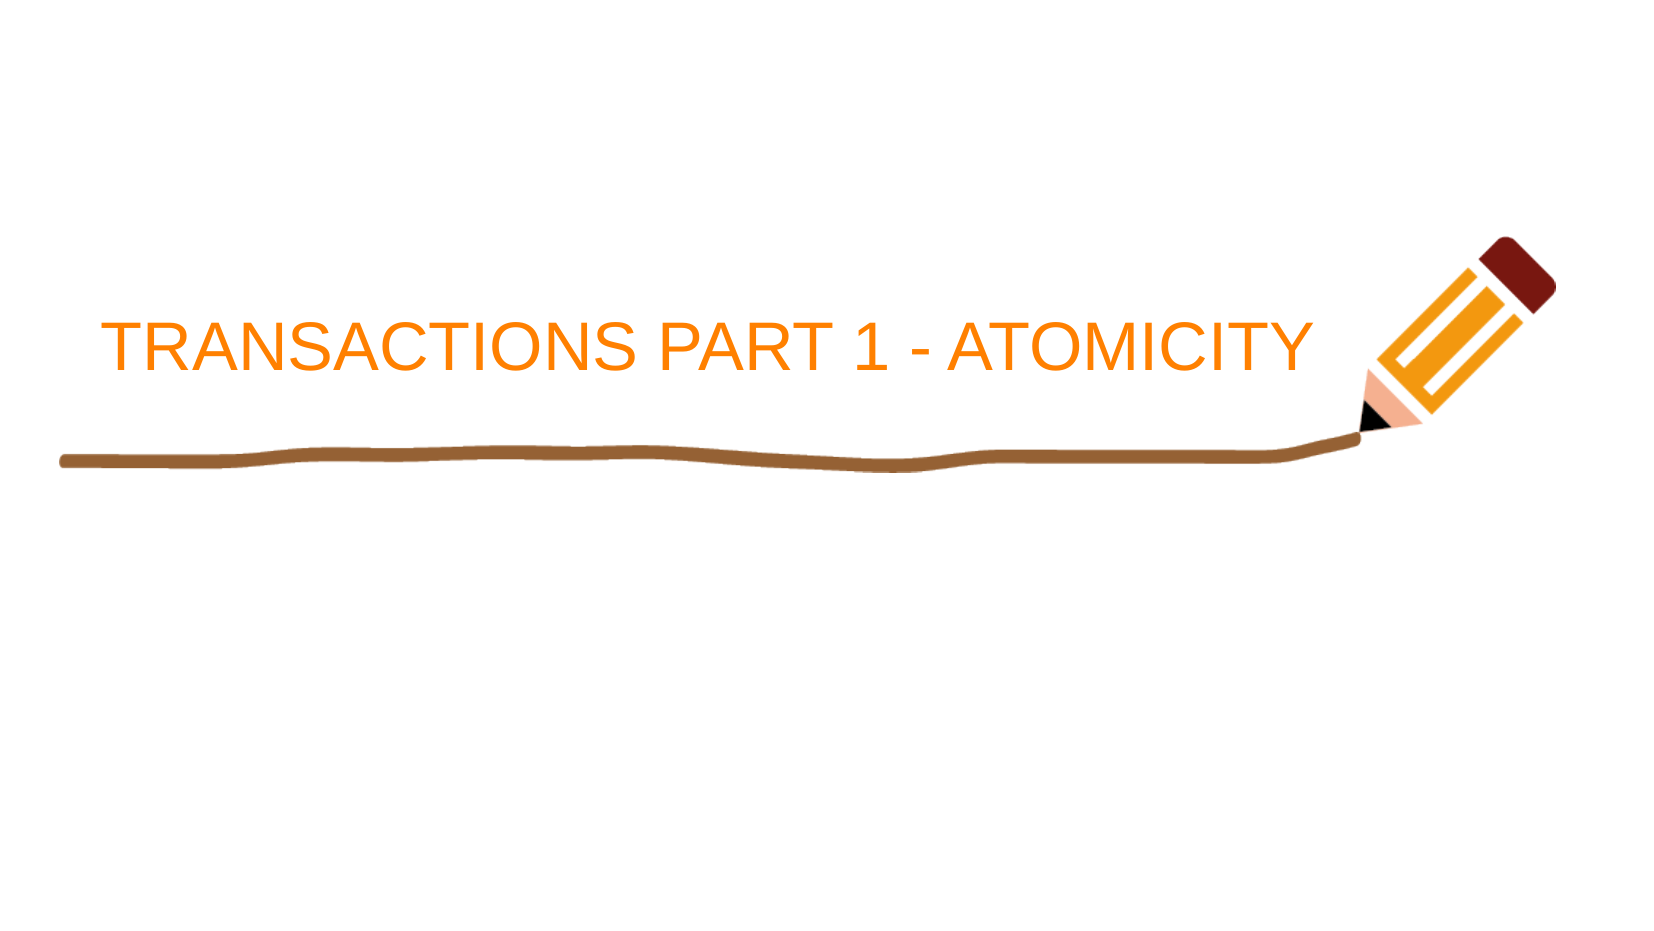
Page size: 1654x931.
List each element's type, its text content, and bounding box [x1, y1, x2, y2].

title TRANSACTIONS PART 1 - ATOMICITY [88, 265, 1329, 429]
picture [59, 236, 1556, 473]
